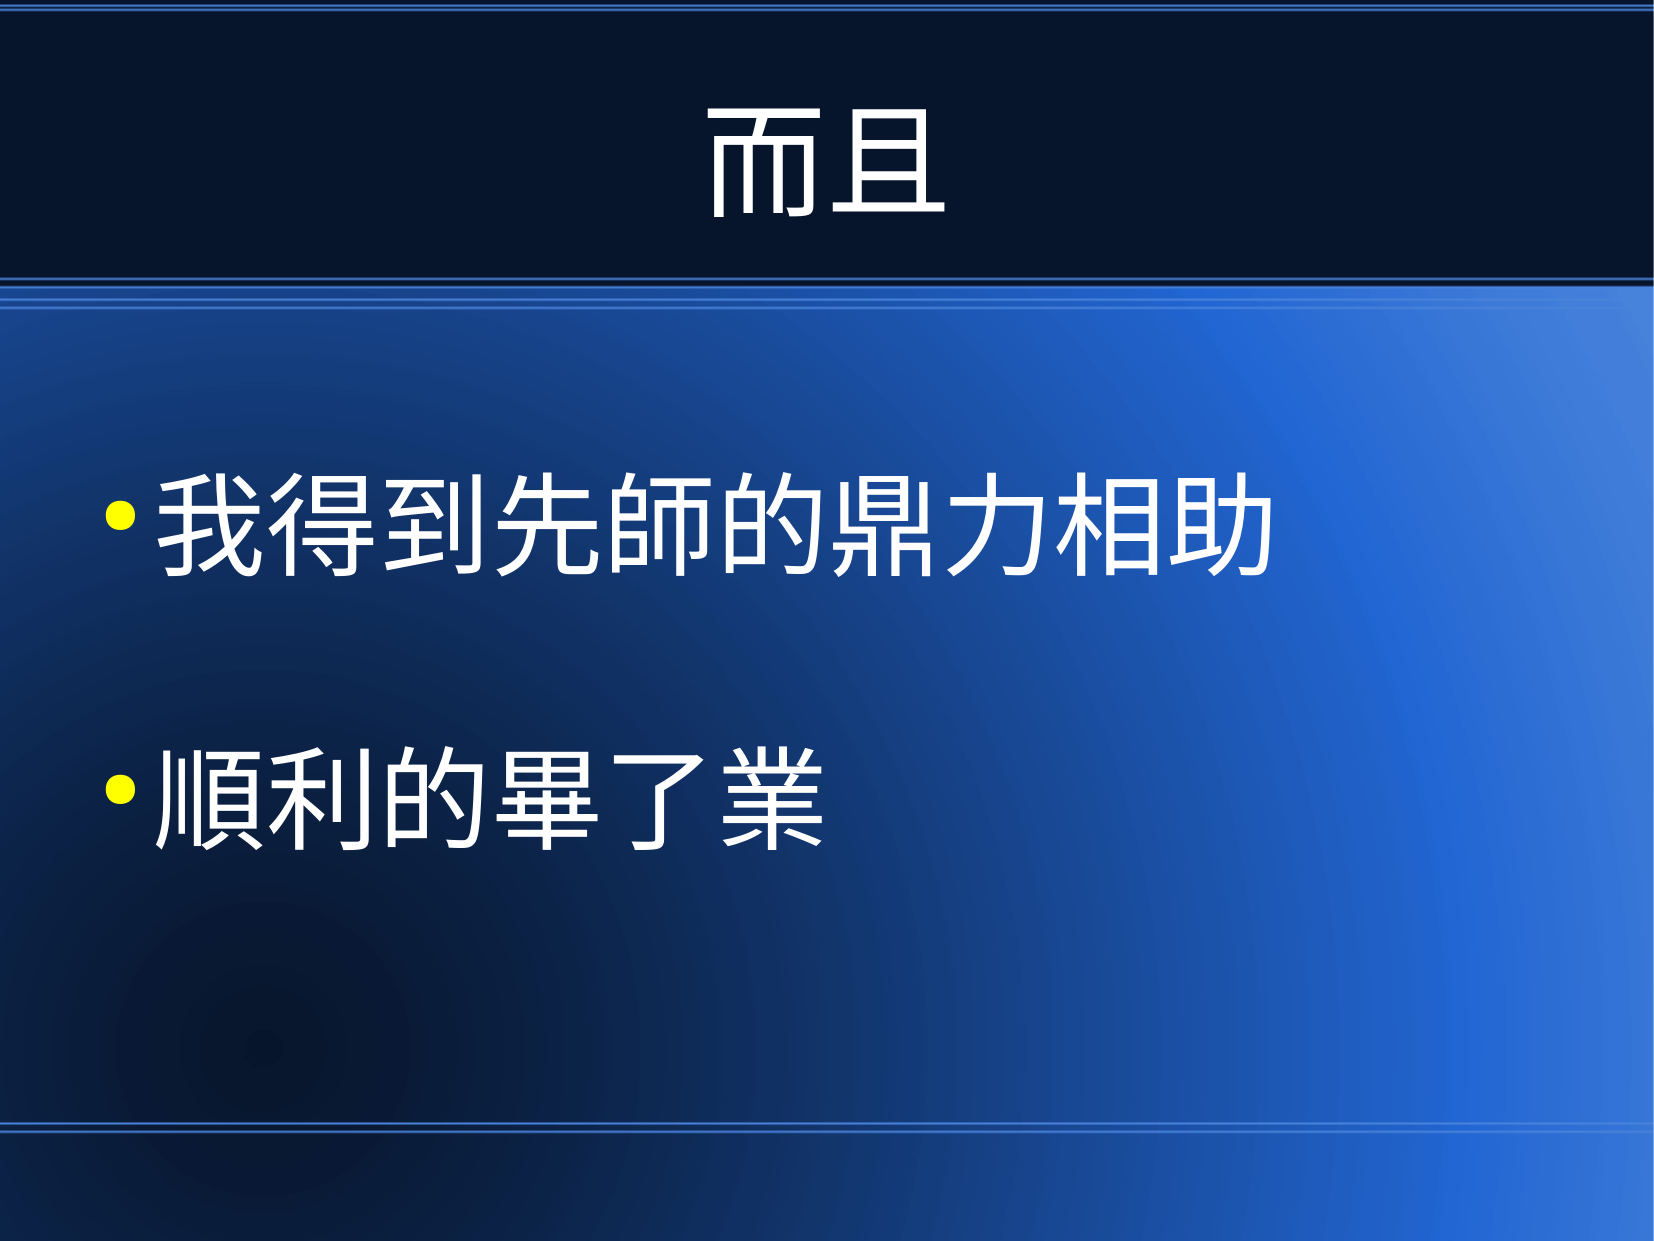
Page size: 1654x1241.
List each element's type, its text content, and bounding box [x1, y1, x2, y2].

title 而且 [82, 49, 1571, 257]
list 我得到先師的鼎力相助 順利的畢了業 [82, 355, 1571, 1241]
picture [0, 0, 1654, 1241]
